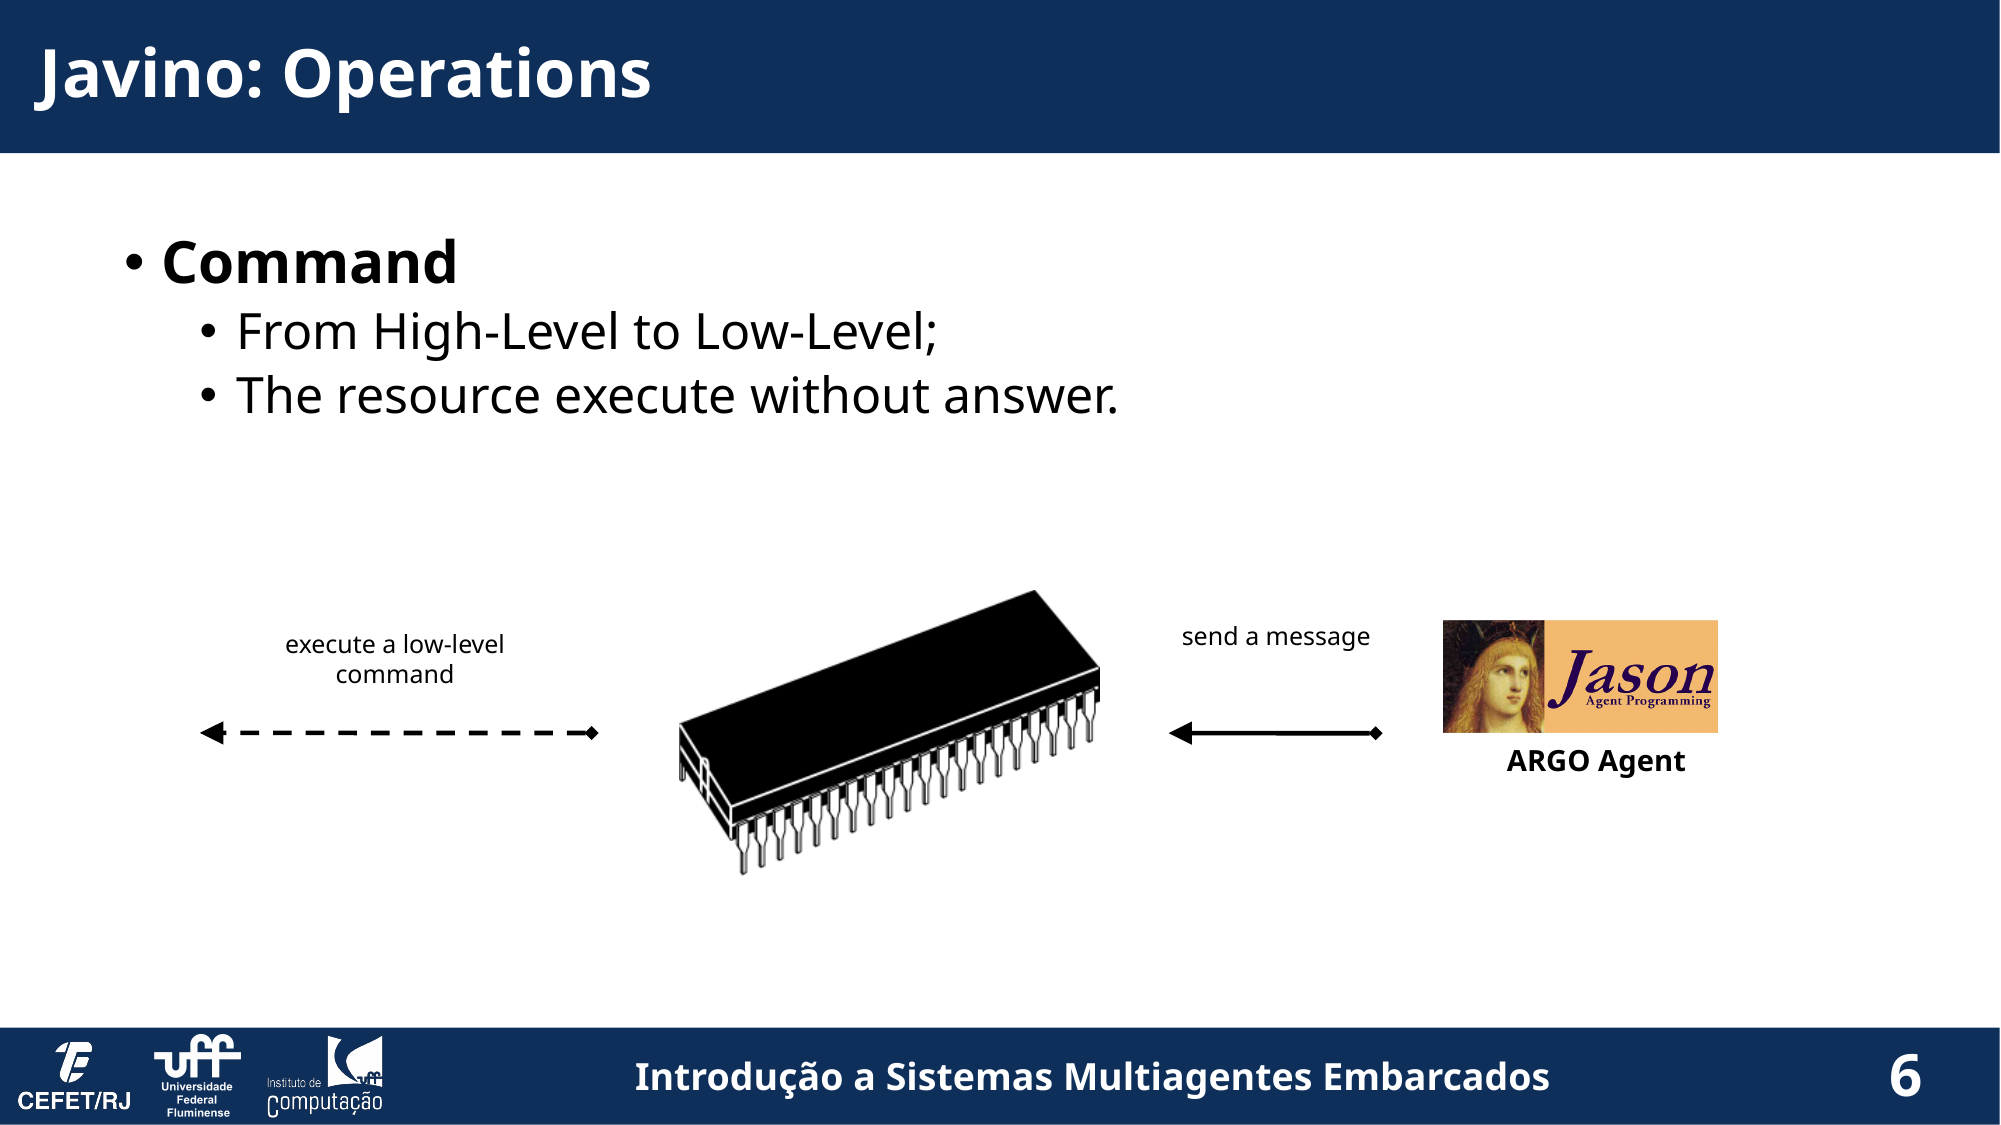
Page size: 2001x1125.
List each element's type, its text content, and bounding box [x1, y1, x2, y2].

text_box Command From High-Level to Low-Level; The resource execute without answer. [109, 225, 1813, 1001]
picture [18, 1021, 130, 1125]
picture [153, 1033, 242, 1122]
text_box send a message [1129, 612, 1424, 719]
picture [1443, 620, 1718, 733]
picture [265, 1033, 384, 1118]
text_box Javino: Operations [25, 23, 2000, 119]
text_box execute a low-level command [237, 620, 553, 727]
picture [679, 590, 1100, 876]
text_box ARGO Agent [1421, 735, 1772, 785]
